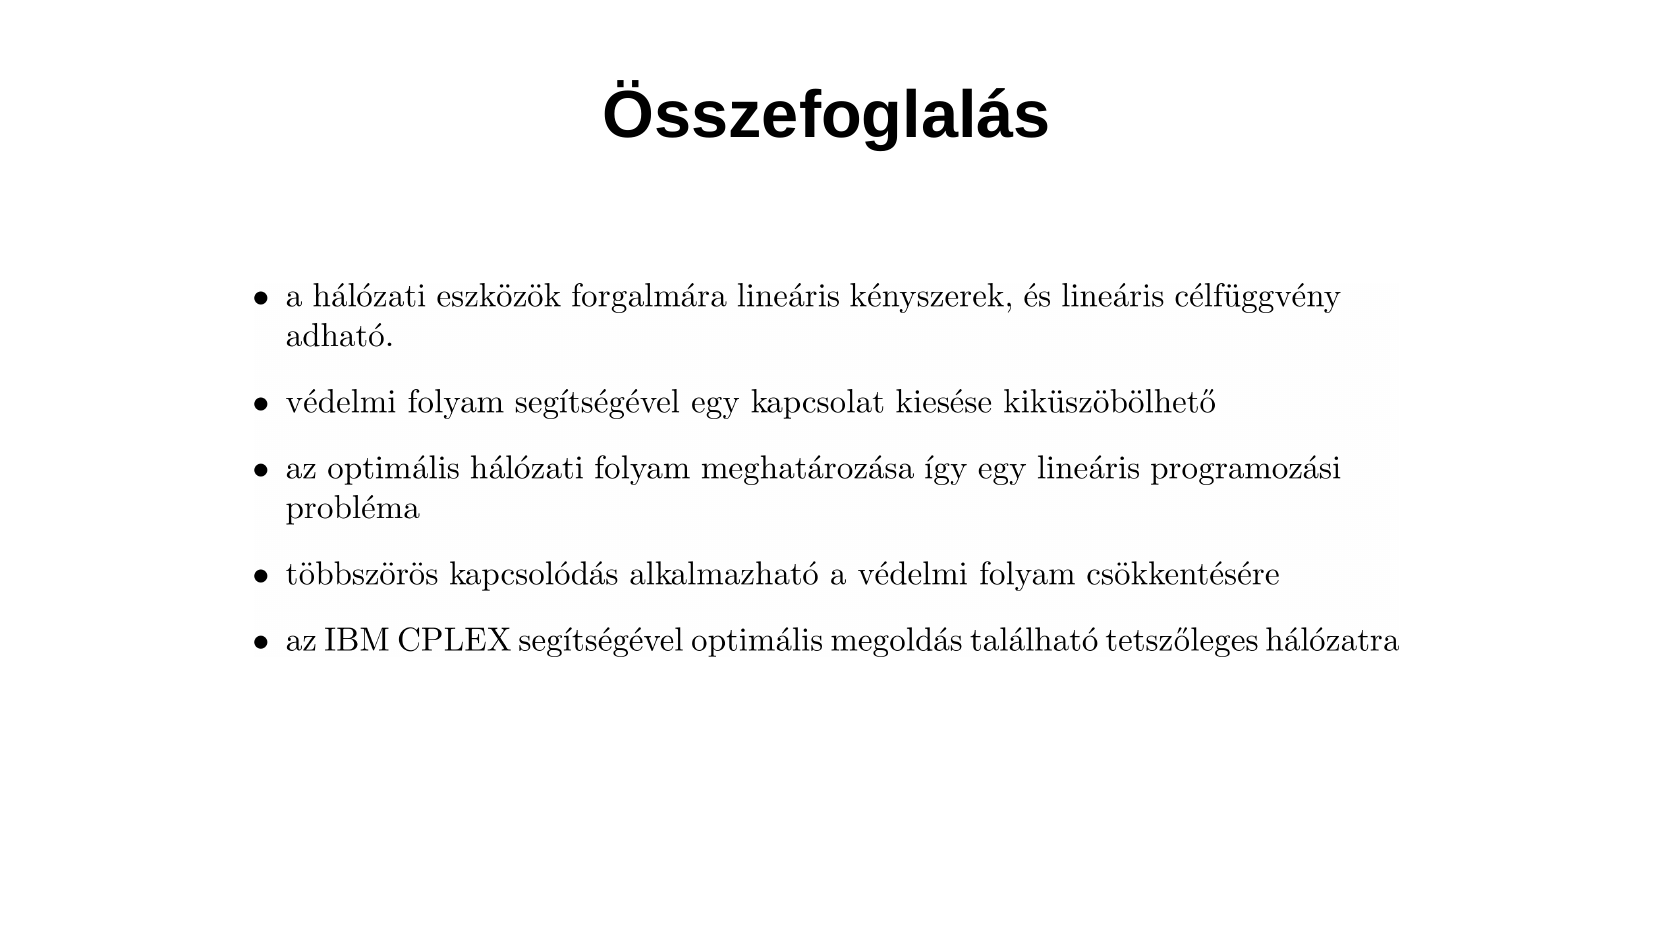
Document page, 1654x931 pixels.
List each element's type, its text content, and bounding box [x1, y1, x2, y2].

picture [254, 283, 1399, 657]
title Összefoglalás [82, 37, 1571, 193]
